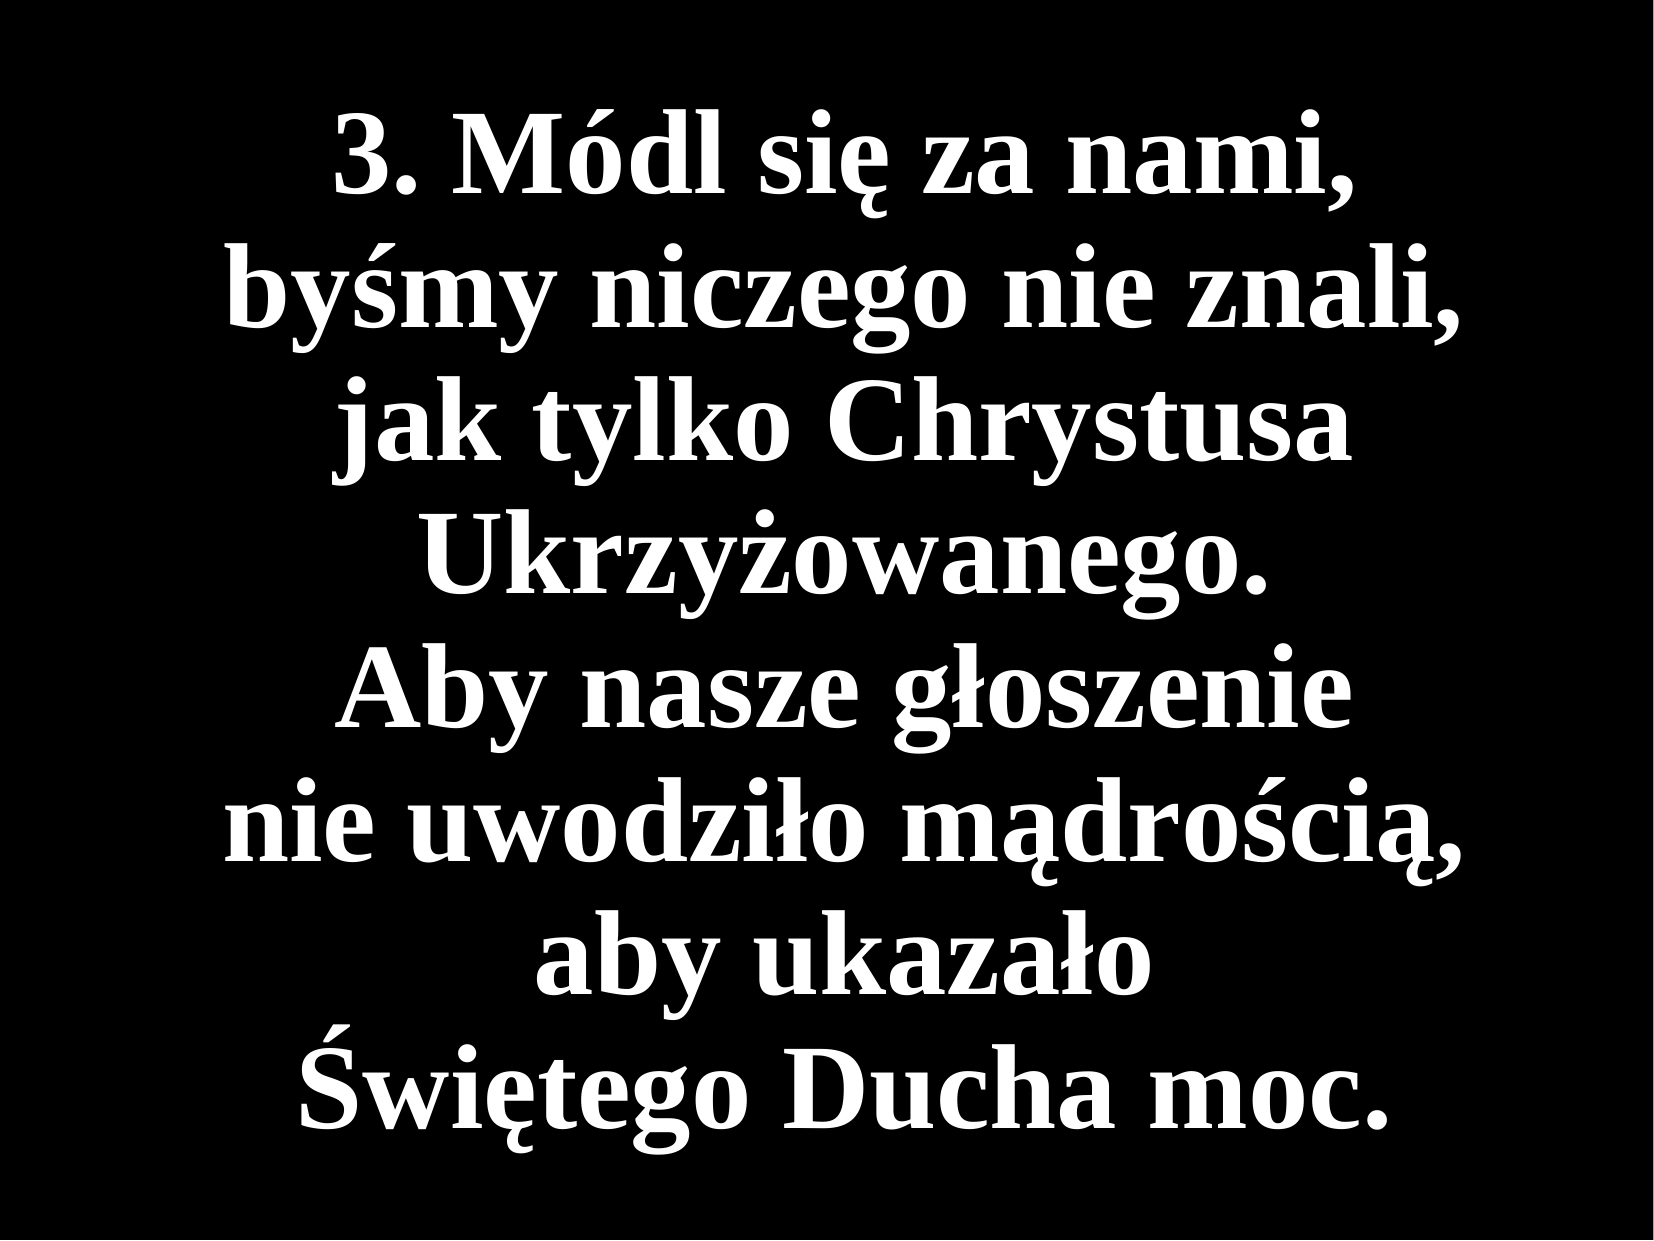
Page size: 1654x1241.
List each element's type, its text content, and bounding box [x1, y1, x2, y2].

subtitle 3. Módl się za nami, byśmy niczego nie znali, jak tylko Chrystusa Ukrzyżowanego. Aby nasze głoszenie nie uwodziło mądrością, aby ukazało Świętego Ducha moc. [0, 0, 1654, 1241]
